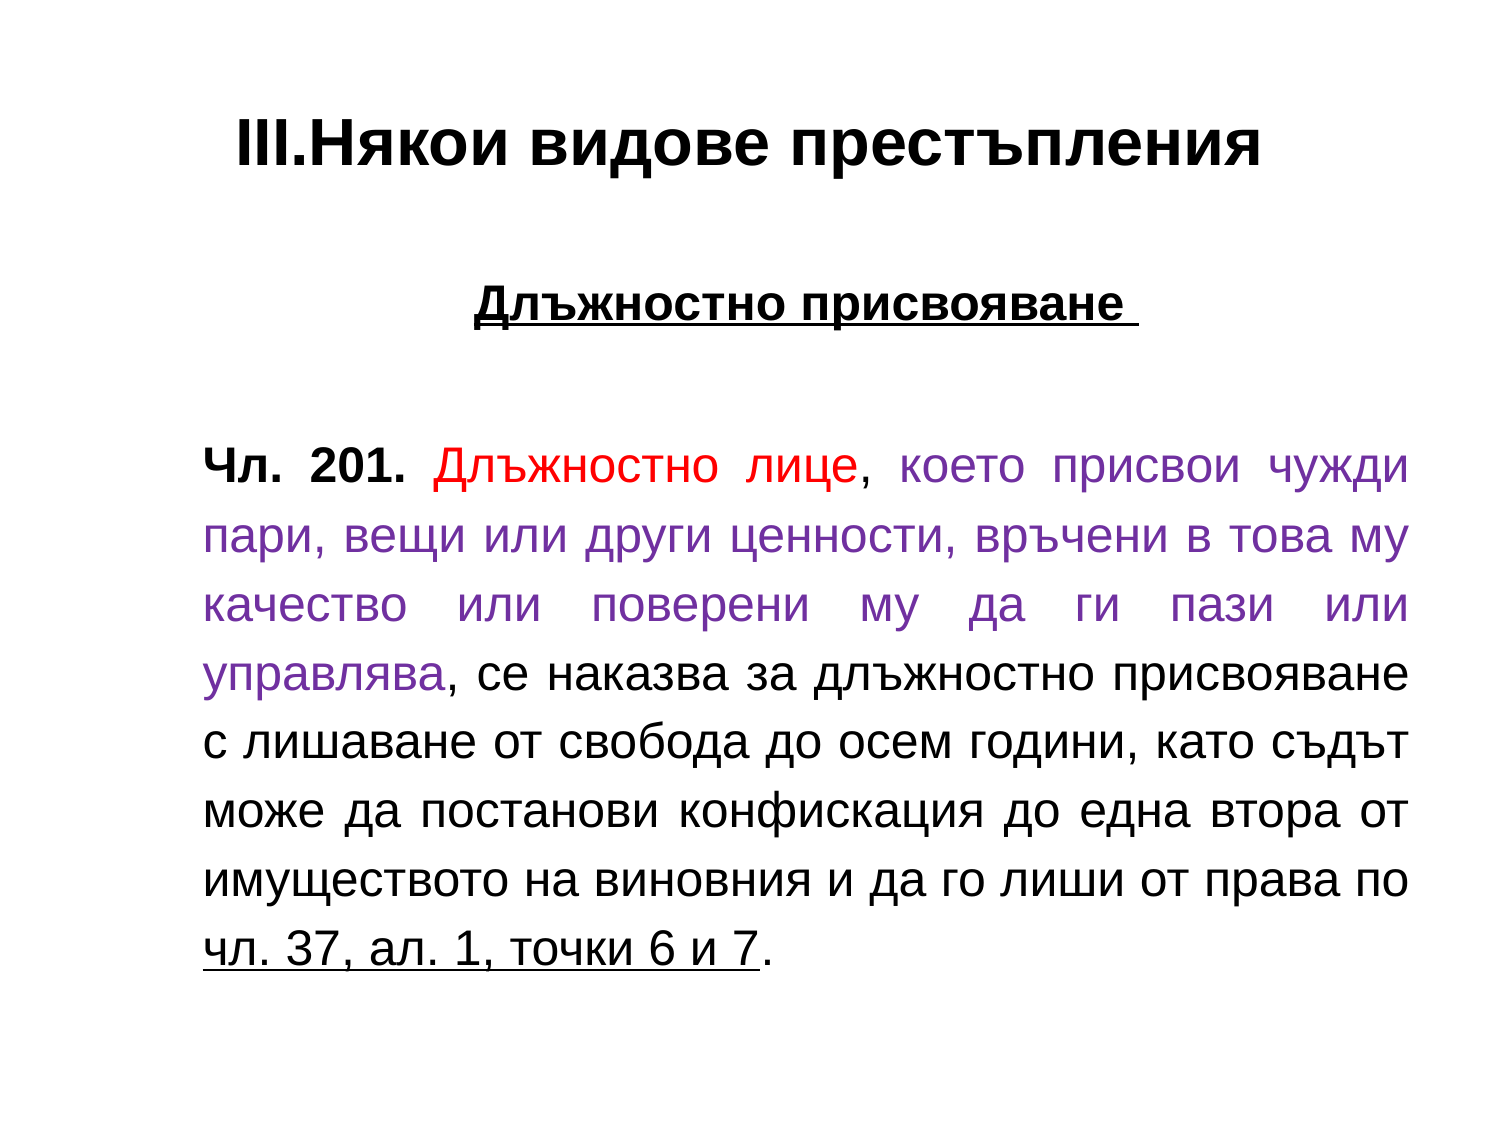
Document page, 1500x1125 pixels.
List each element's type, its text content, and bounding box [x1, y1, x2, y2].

title III.Някои видове престъпления [75, 45, 1426, 233]
list Длъжностно присвояване Чл. 201. Длъжностно лице, което присвои чужди пари, вещи или други ценности, връчени в това му качество или поверени му да ги пази или управлява, се наказва за длъжностно присвояване с лишаване от свобода до осем години, като съдът може да постанови конфискация до една втора от имуществото на виновния и да го лиши от права по чл. 37, ал. 1, точки 6 и 7. [75, 262, 1426, 1005]
